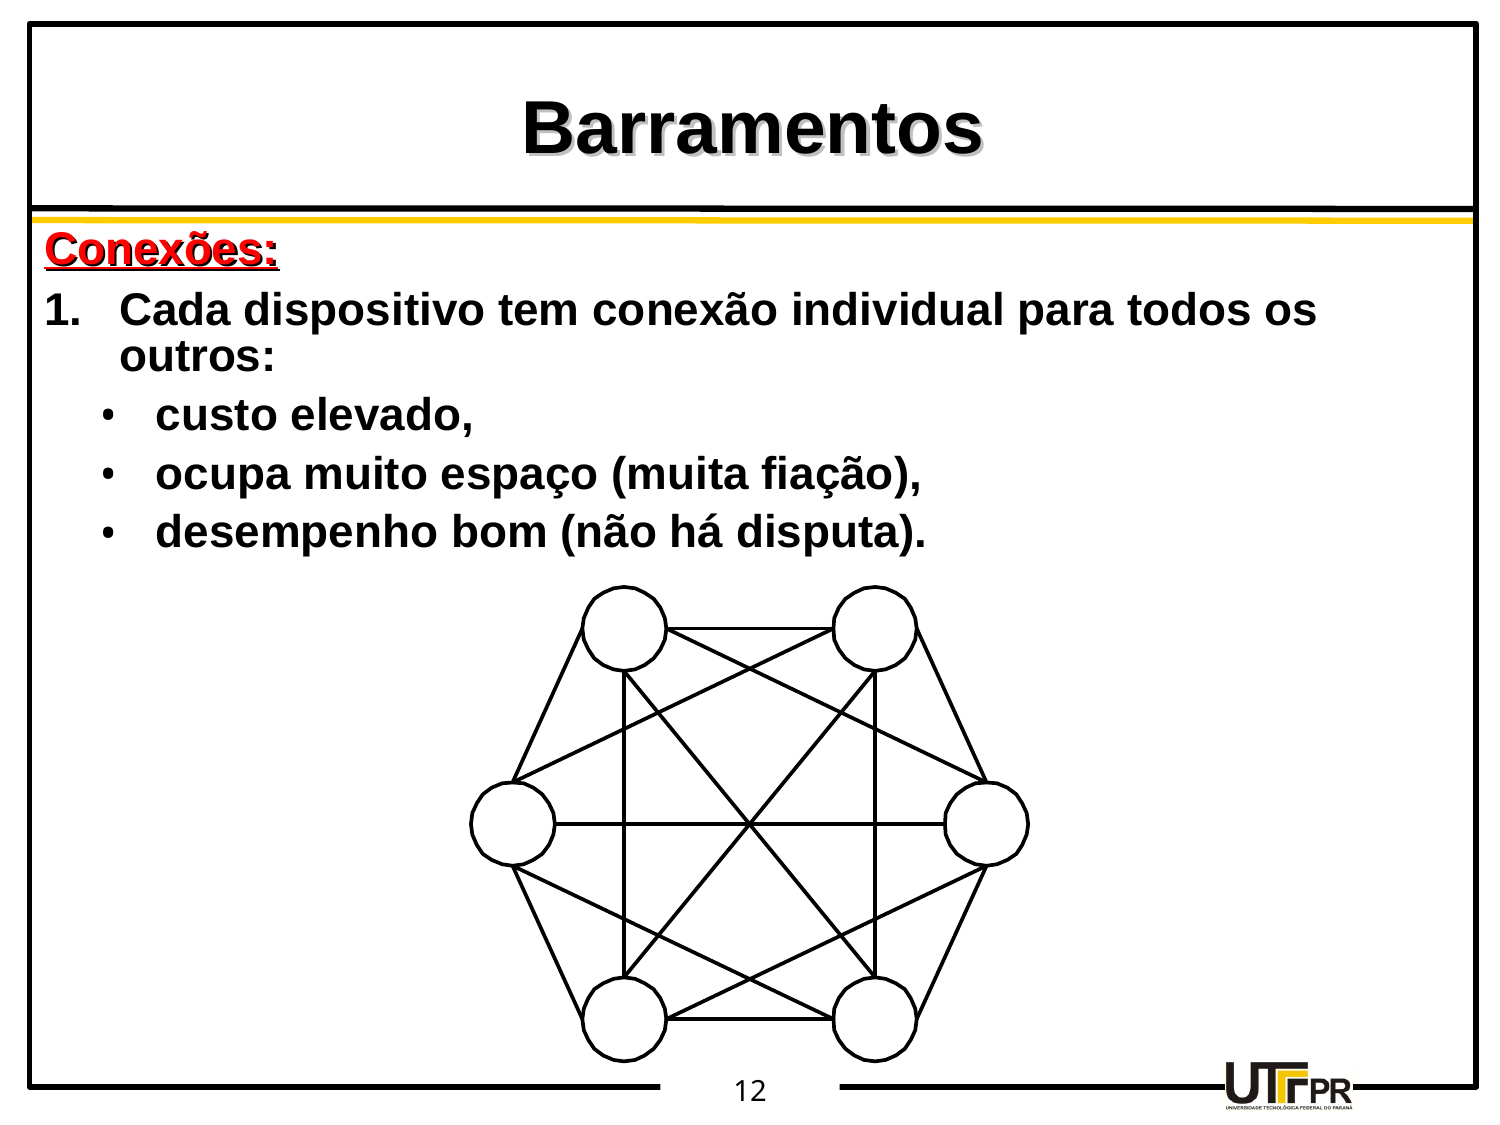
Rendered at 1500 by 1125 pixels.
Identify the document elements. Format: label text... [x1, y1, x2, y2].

picture [1225, 1062, 1353, 1110]
chart [463, 579, 1037, 1069]
title Barramentos [29, 85, 1477, 180]
list Conexões: Cada dispositivo tem conexão individual para todos os outros: custo elevado, ocupa muito espaço (muita fiação), desempenho bom (não há disputa). [29, 219, 1459, 1027]
